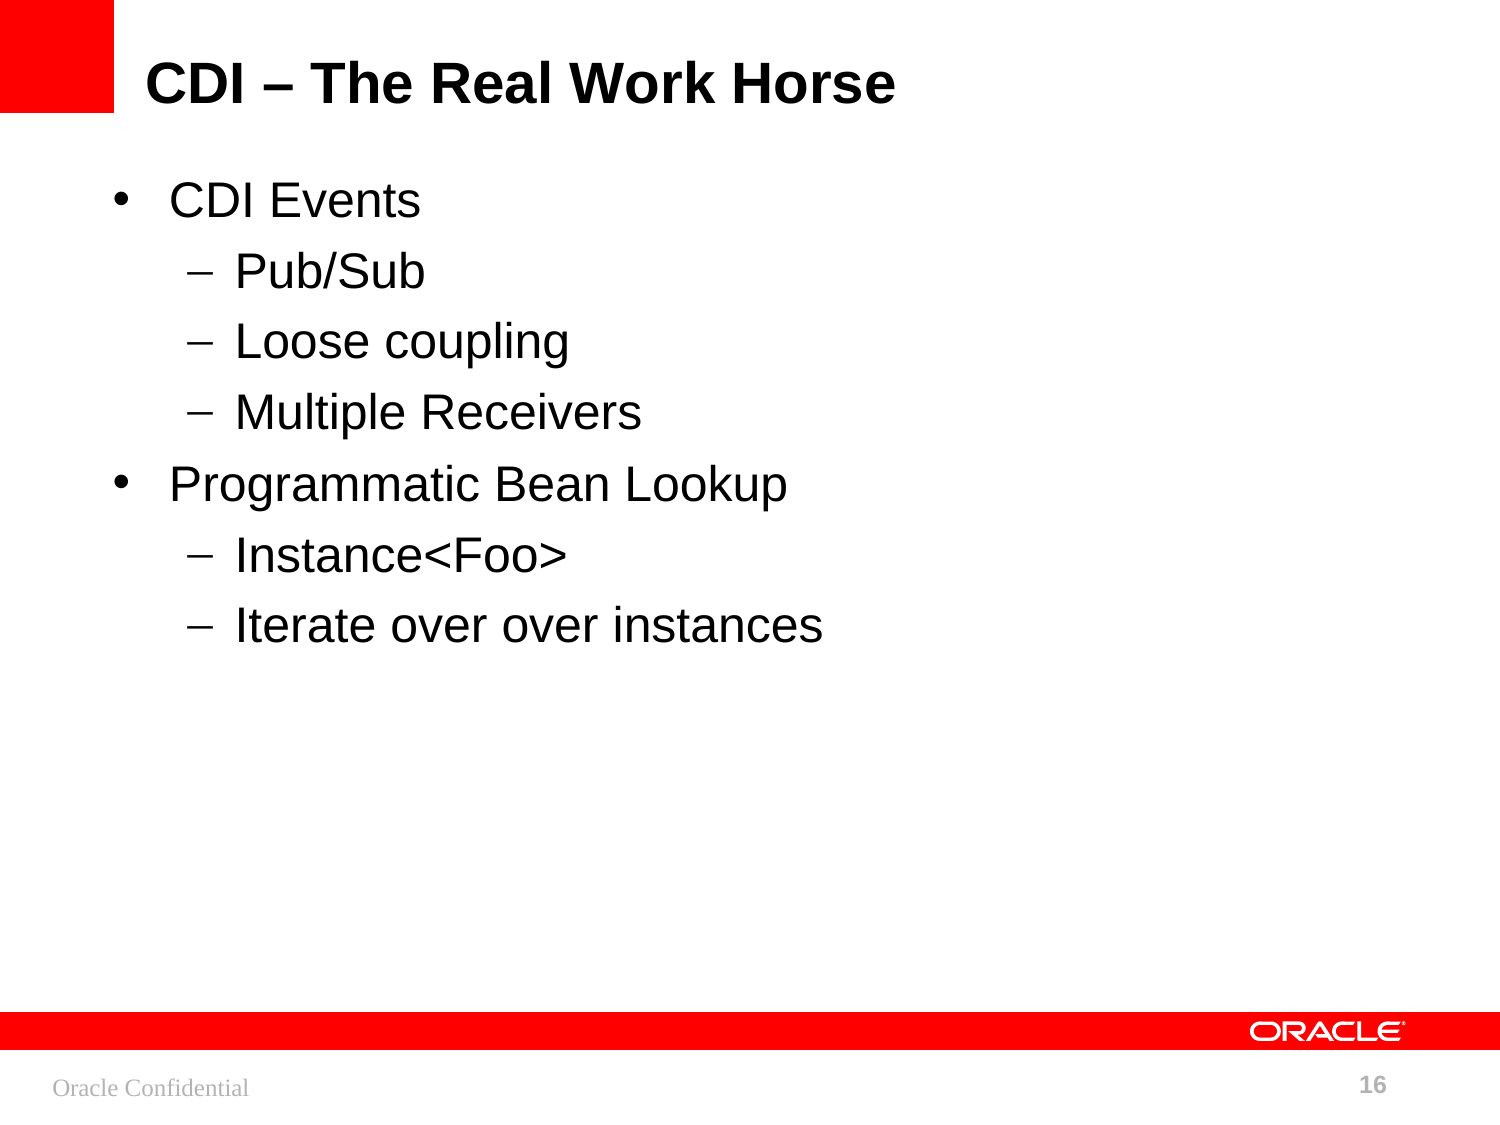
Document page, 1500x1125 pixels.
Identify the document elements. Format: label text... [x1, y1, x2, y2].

list CDI Events Pub/Sub Loose coupling Multiple Receivers Programmatic Bean Lookup Instance<Foo> Iterate over over instances [112, 167, 1430, 881]
picture [0, 1012, 1500, 1050]
picture [0, 0, 114, 113]
title CDI – The Real Work Horse [145, 45, 1500, 188]
